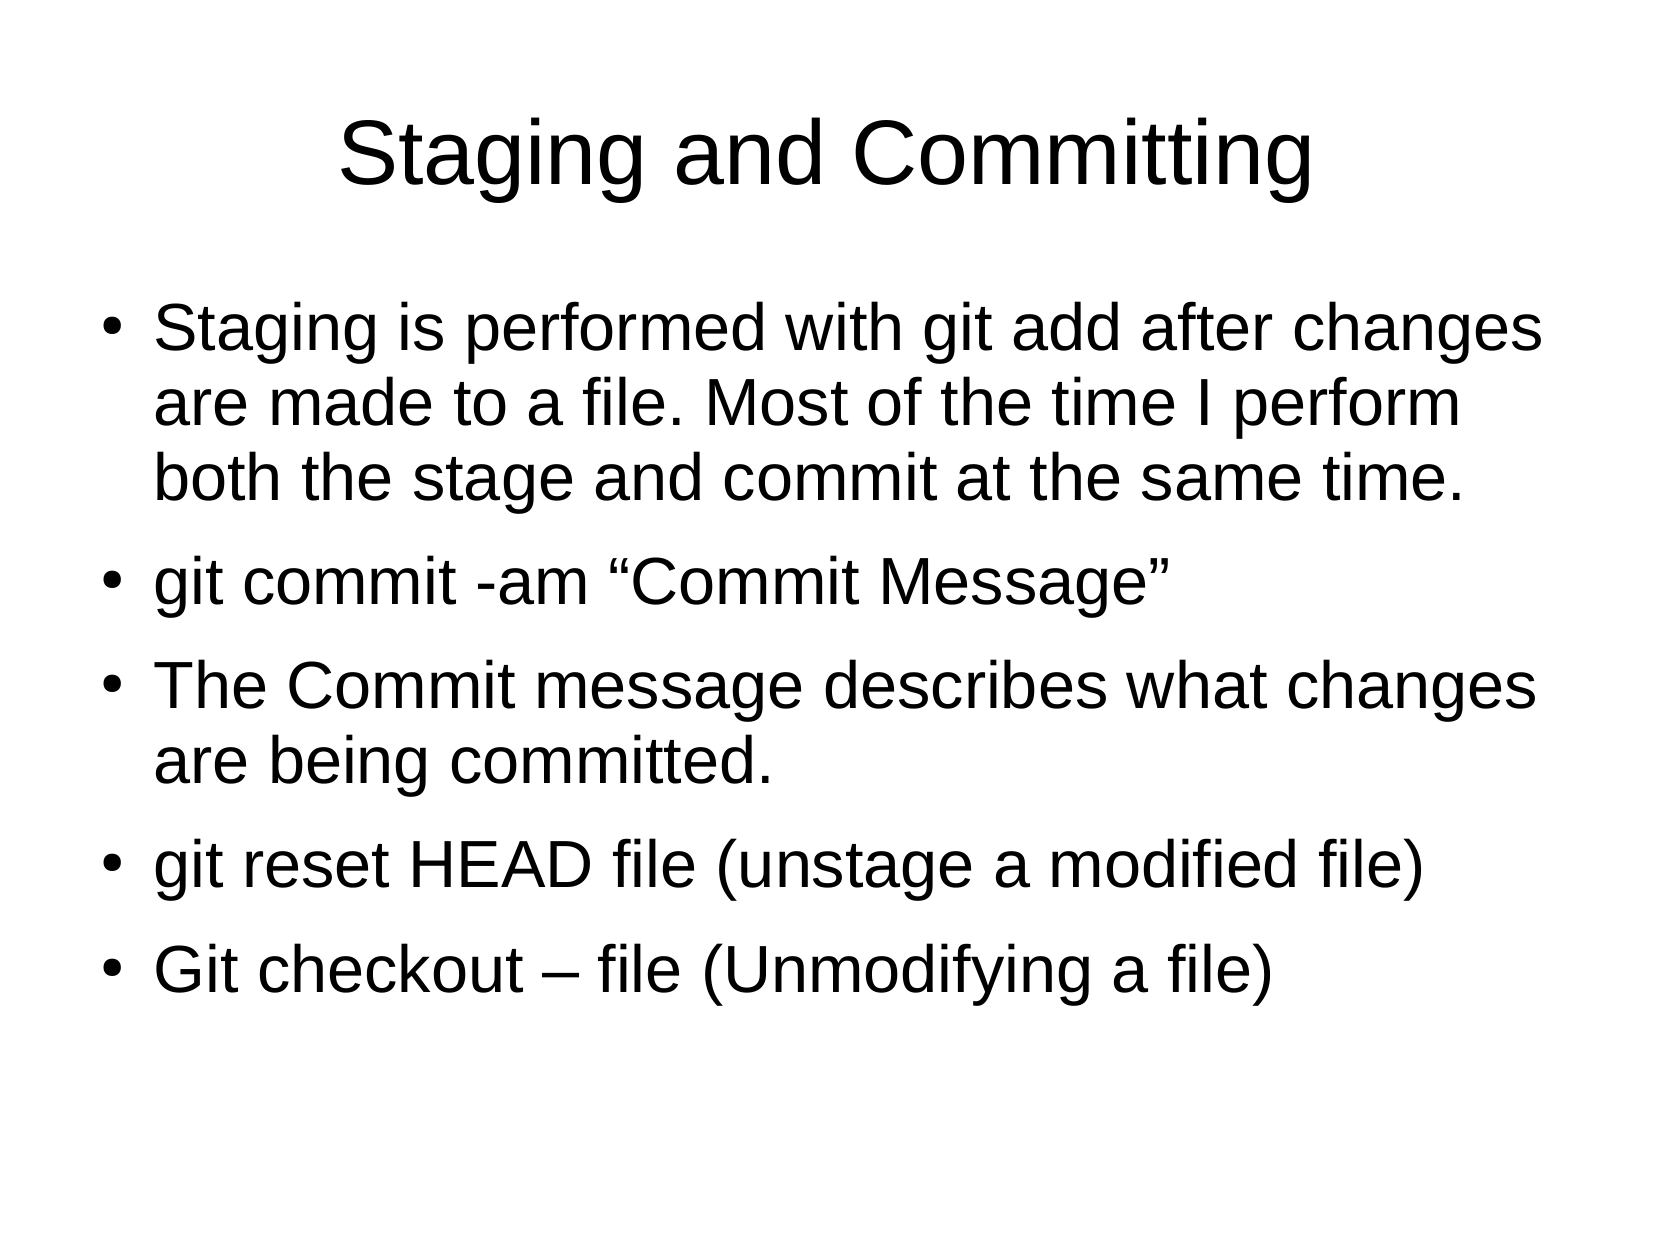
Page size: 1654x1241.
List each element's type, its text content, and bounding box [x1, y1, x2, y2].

title Staging and Committing [82, 49, 1571, 257]
list Staging is performed with git add after changes are made to a file. Most of the time I perform both the stage and commit at the same time. git commit -am “Commit Message” The Commit message describes what changes are being committed. git reset HEAD file (unstage a modified file) Git checkout – file (Unmodifying a file) [82, 290, 1571, 1010]
